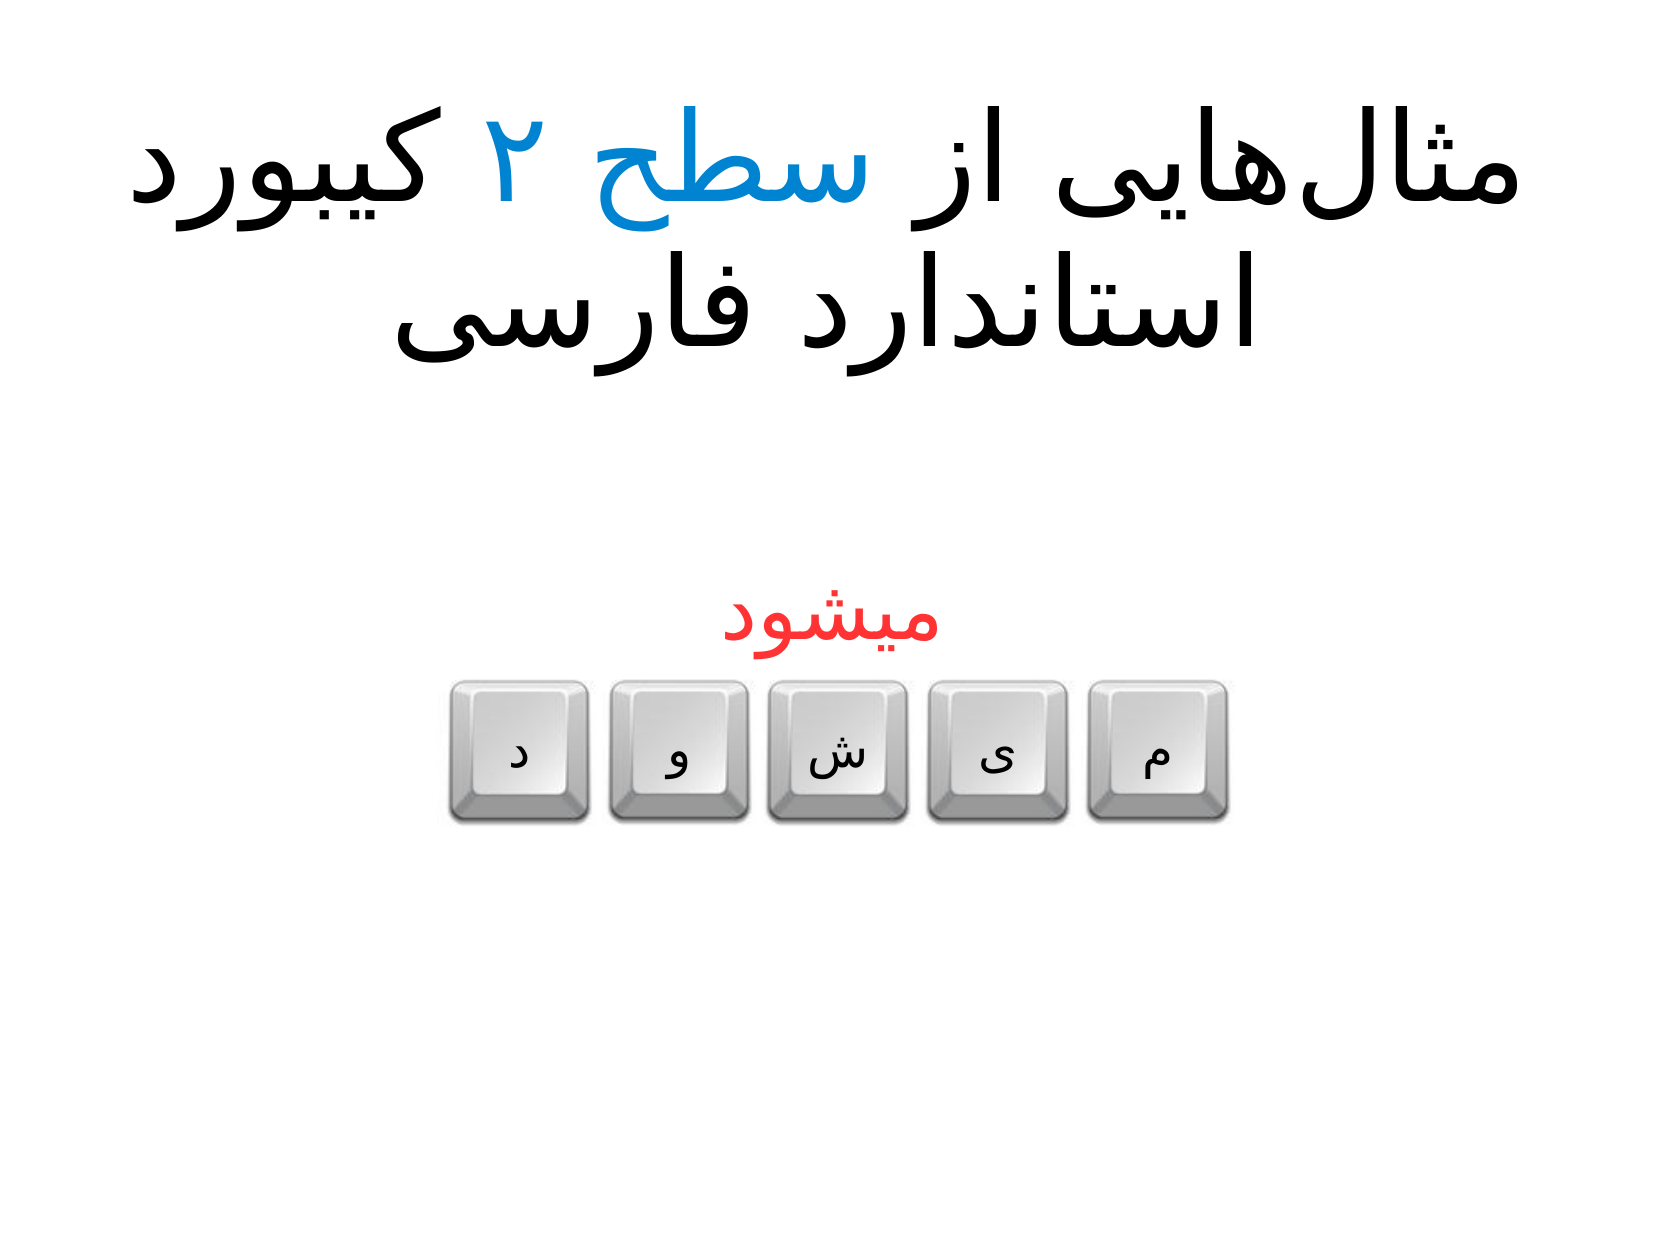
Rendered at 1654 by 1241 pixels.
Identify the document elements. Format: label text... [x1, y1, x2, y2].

picture [437, 667, 1241, 833]
text_box میشود [47, 555, 1619, 667]
text_box مثال‌هایی از سطح ۲ کیبورد استاندارد فارسی [82, 49, 1572, 526]
